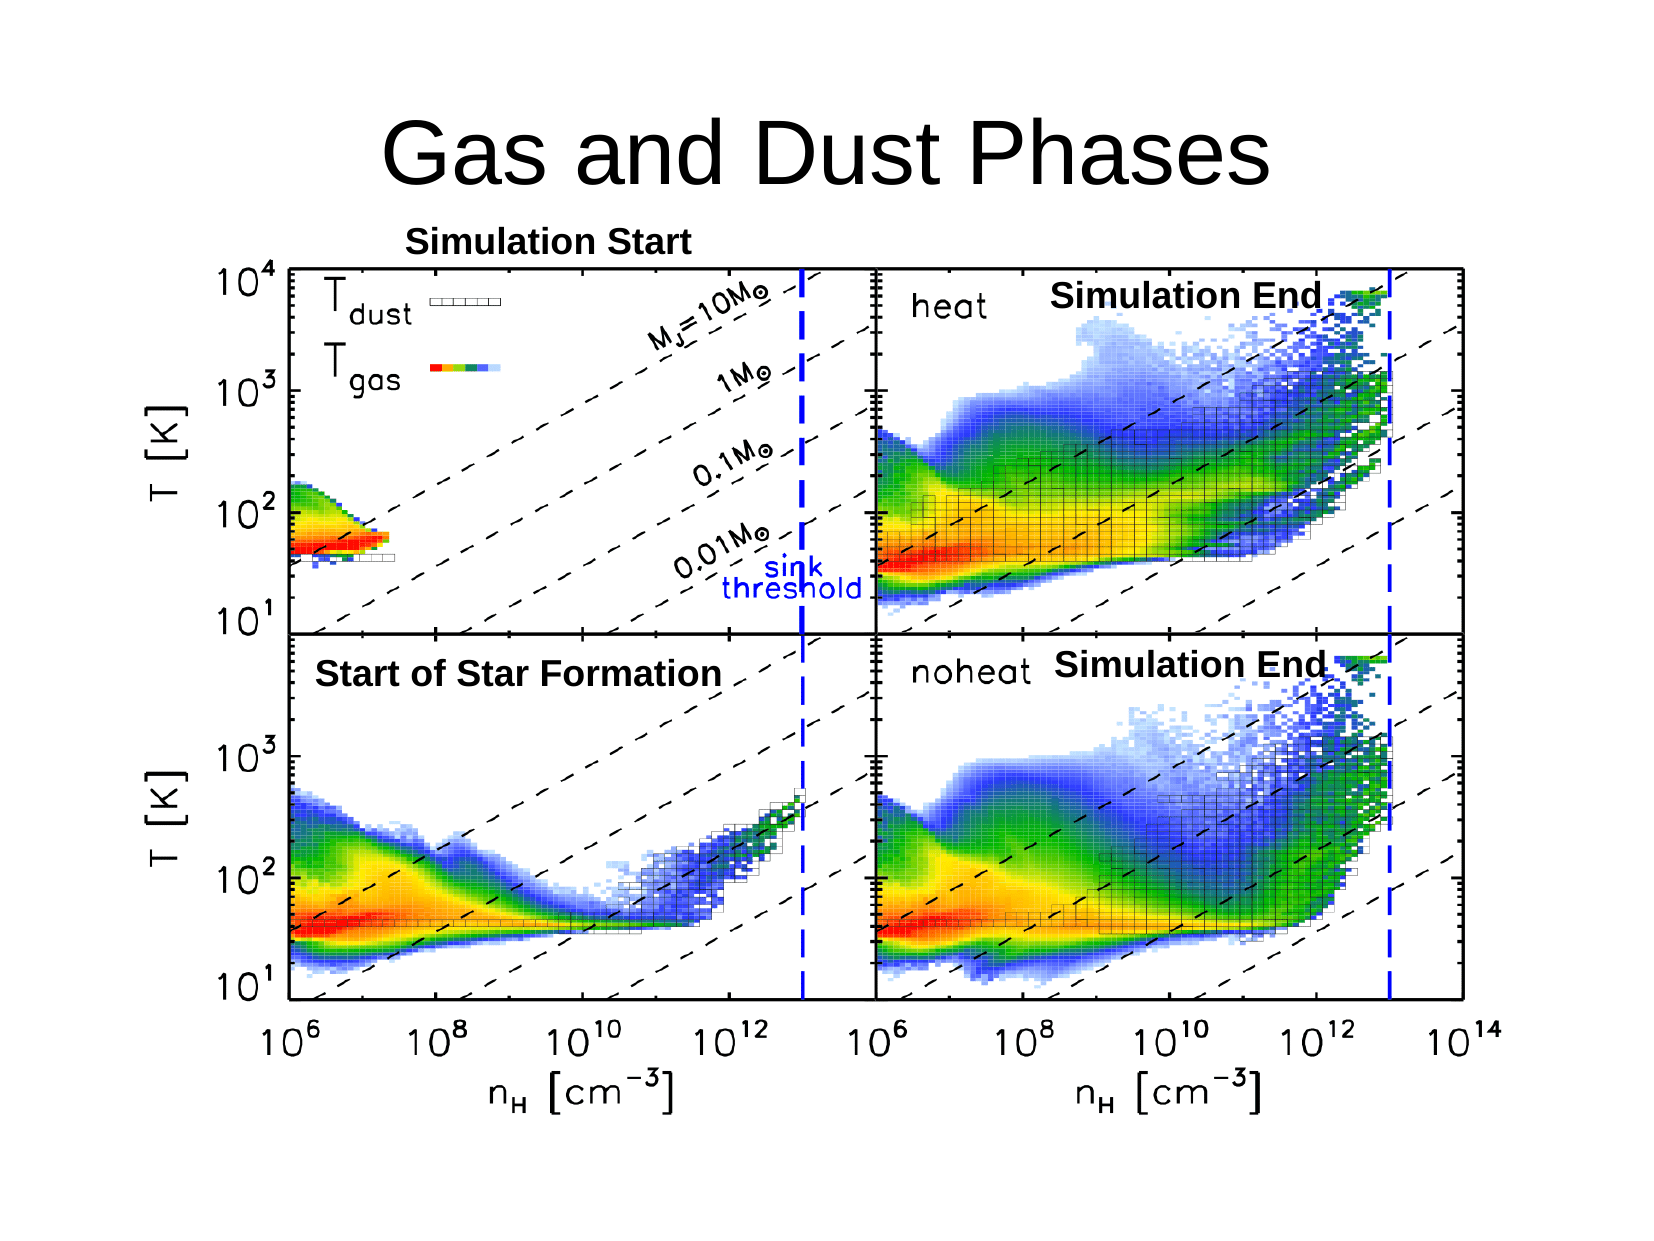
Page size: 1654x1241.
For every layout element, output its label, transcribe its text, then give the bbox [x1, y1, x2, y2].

text_box Simulation End [1035, 266, 1339, 324]
picture [133, 224, 1546, 1138]
text_box Simulation End [1039, 636, 1343, 693]
title Gas and Dust Phases [82, 49, 1571, 257]
text_box Simulation Start [390, 213, 708, 271]
text_box Start of Star Formation [300, 645, 739, 702]
